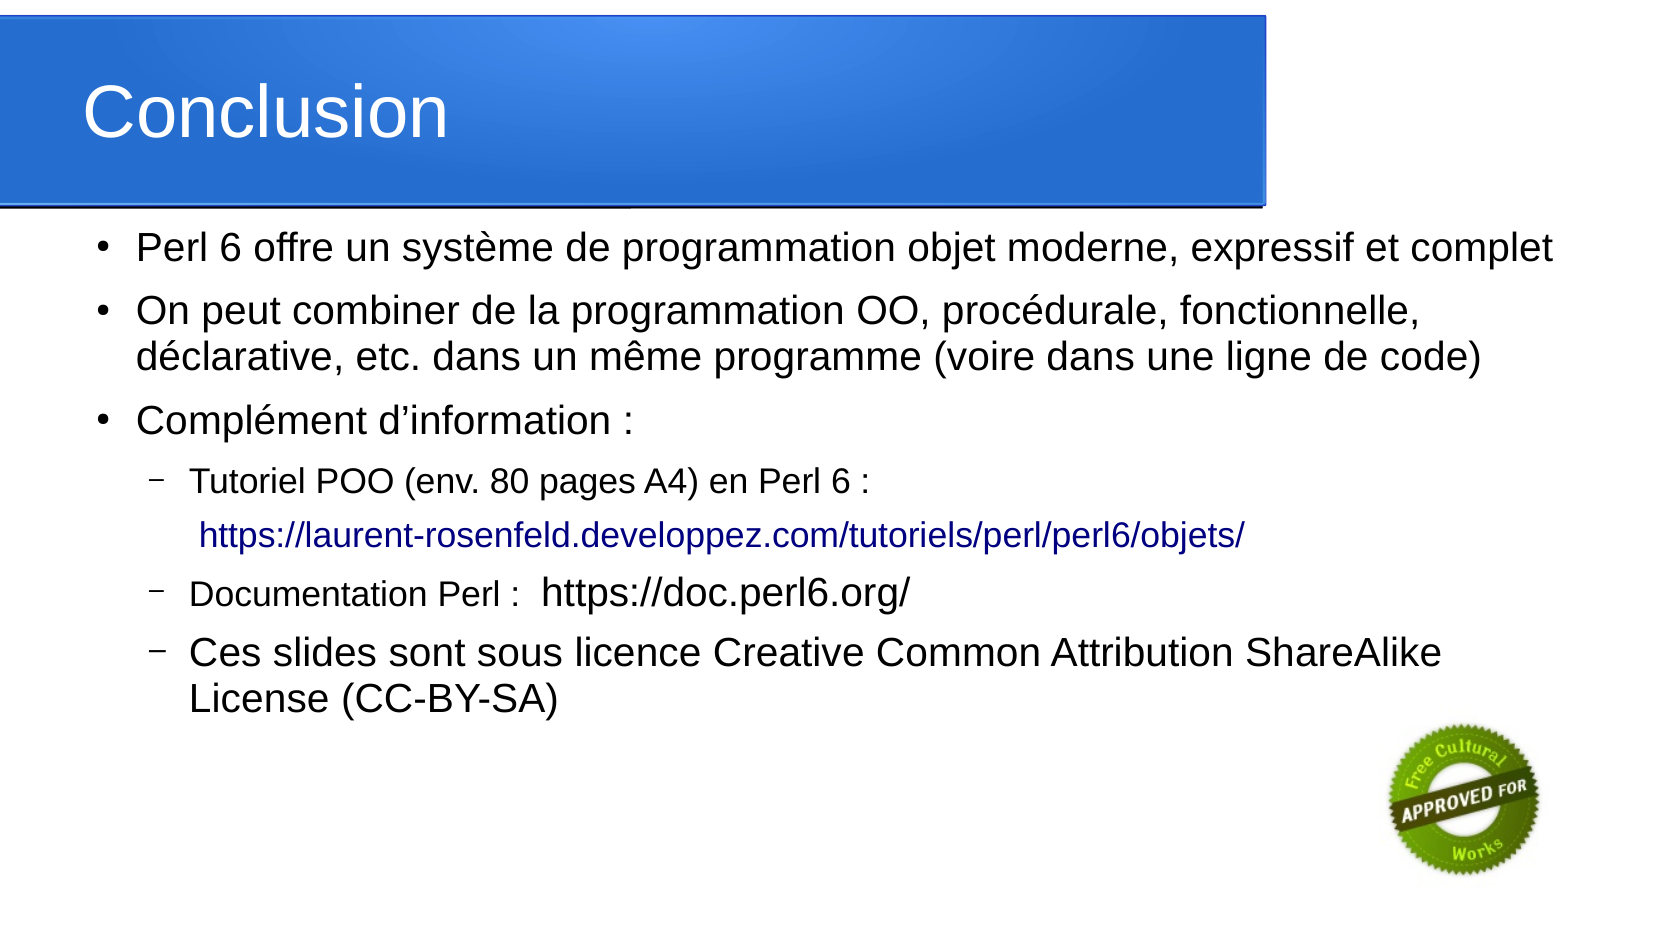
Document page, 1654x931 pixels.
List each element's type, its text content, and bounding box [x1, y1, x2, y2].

picture [0, 13, 1270, 212]
picture [1378, 706, 1550, 891]
title Conclusion [82, 35, 1235, 189]
list Perl 6 offre un système de programmation objet moderne, expressif et complet On peut combiner de la programmation OO, procédurale, fonctionnelle, déclarative, etc. dans un même programme (voire dans une ligne de code) Complément d’information : Tutoriel POO (env. 80 pages A4) en Perl 6 : https://laurent-rosenfeld.developpez.com/tutoriels/perl/perl6/objets/ Documentation Perl : https://doc.perl6.org/ Ces slides sont sous licence Creative Common Attribution ShareAlike License (CC-BY-SA) [82, 224, 1571, 764]
